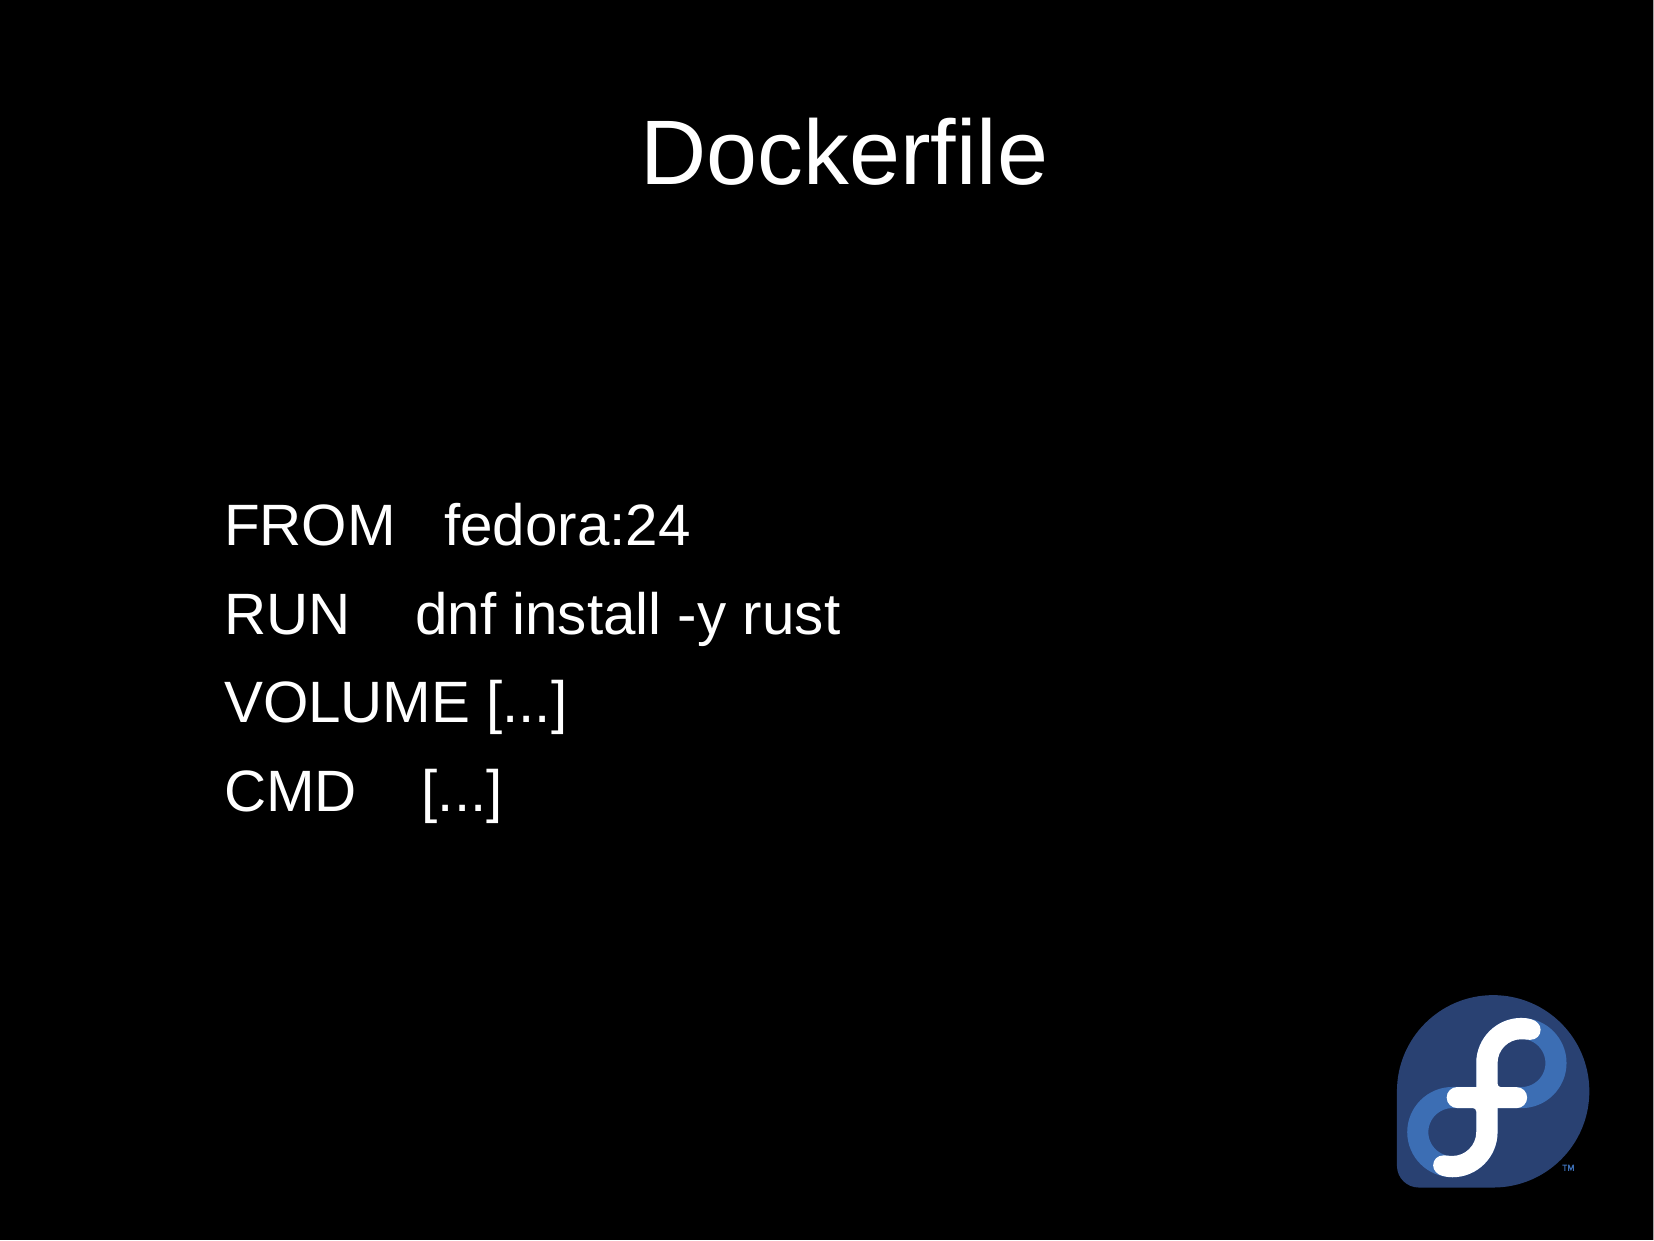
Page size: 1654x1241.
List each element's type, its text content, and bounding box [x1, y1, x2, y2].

list FROM fedora:24 RUN dnf install -y rust VOLUME [...] CMD [...] [82, 290, 1571, 1010]
picture [1396, 994, 1591, 1189]
title Dockerfile [82, 49, 1571, 257]
